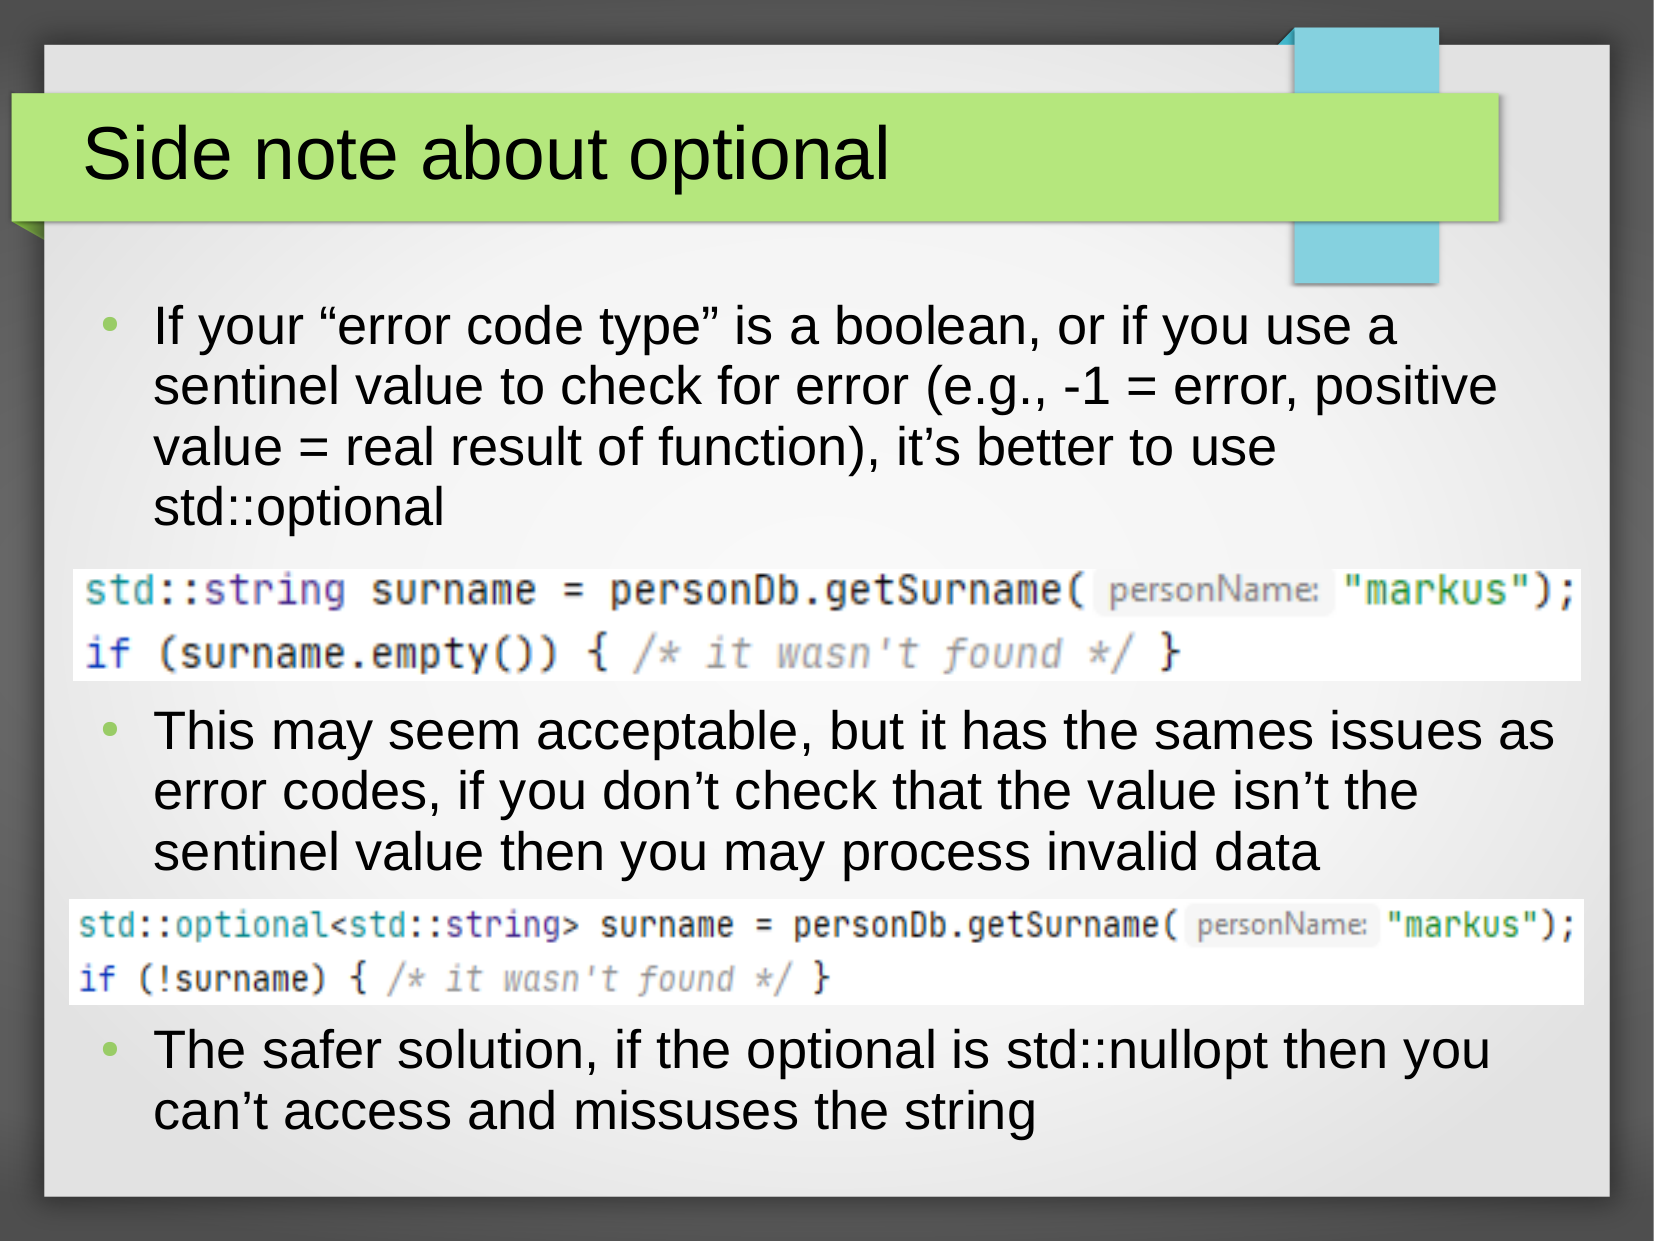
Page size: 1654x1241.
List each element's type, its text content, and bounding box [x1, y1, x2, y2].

picture [0, 0, 1654, 1241]
list This may seem acceptable, but it has the sames issues as error codes, if you don’t check that the value isn’t the sentinel value then you may process invalid data [82, 700, 1571, 899]
list The safer solution, if the optional is std::nullopt then you can’t access and missuses the string [82, 1020, 1571, 1171]
list If your “error code type” is a boolean, or if you use a sentinel value to check for error (e.g., -1 = error, positive value = real result of function), it’s better to use std::optional [82, 295, 1571, 556]
title Side note about optional [82, 94, 1264, 213]
